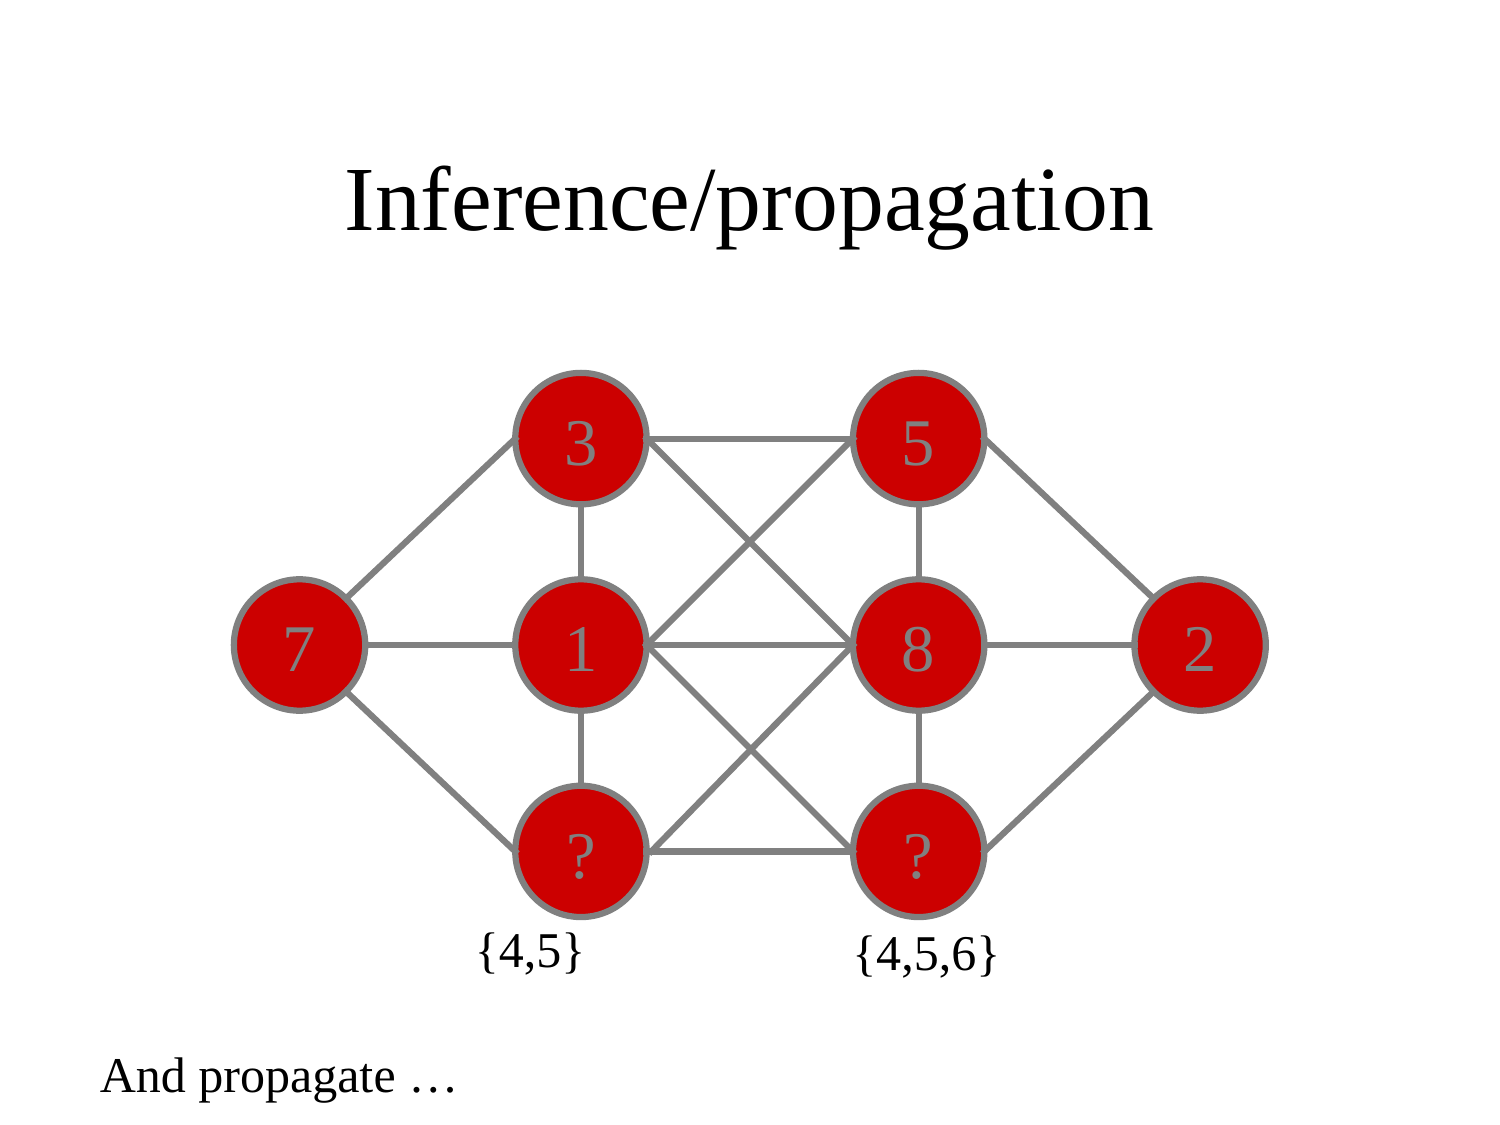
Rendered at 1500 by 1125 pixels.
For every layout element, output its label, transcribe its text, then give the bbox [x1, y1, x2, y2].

text_box {4,5,6} [837, 912, 1038, 988]
text_box 7 [233, 579, 366, 711]
text_box 2 [1134, 579, 1266, 711]
text_box ? [515, 785, 647, 914]
title Inference/propagation [112, 99, 1388, 288]
text_box 1 [515, 579, 647, 711]
text_box And propagate … [85, 1034, 474, 1111]
text_box 5 [853, 372, 985, 505]
text_box {4,5} [460, 909, 601, 986]
text_box 8 [853, 579, 985, 711]
text_box 3 [515, 372, 647, 505]
text_box ? [853, 785, 985, 912]
